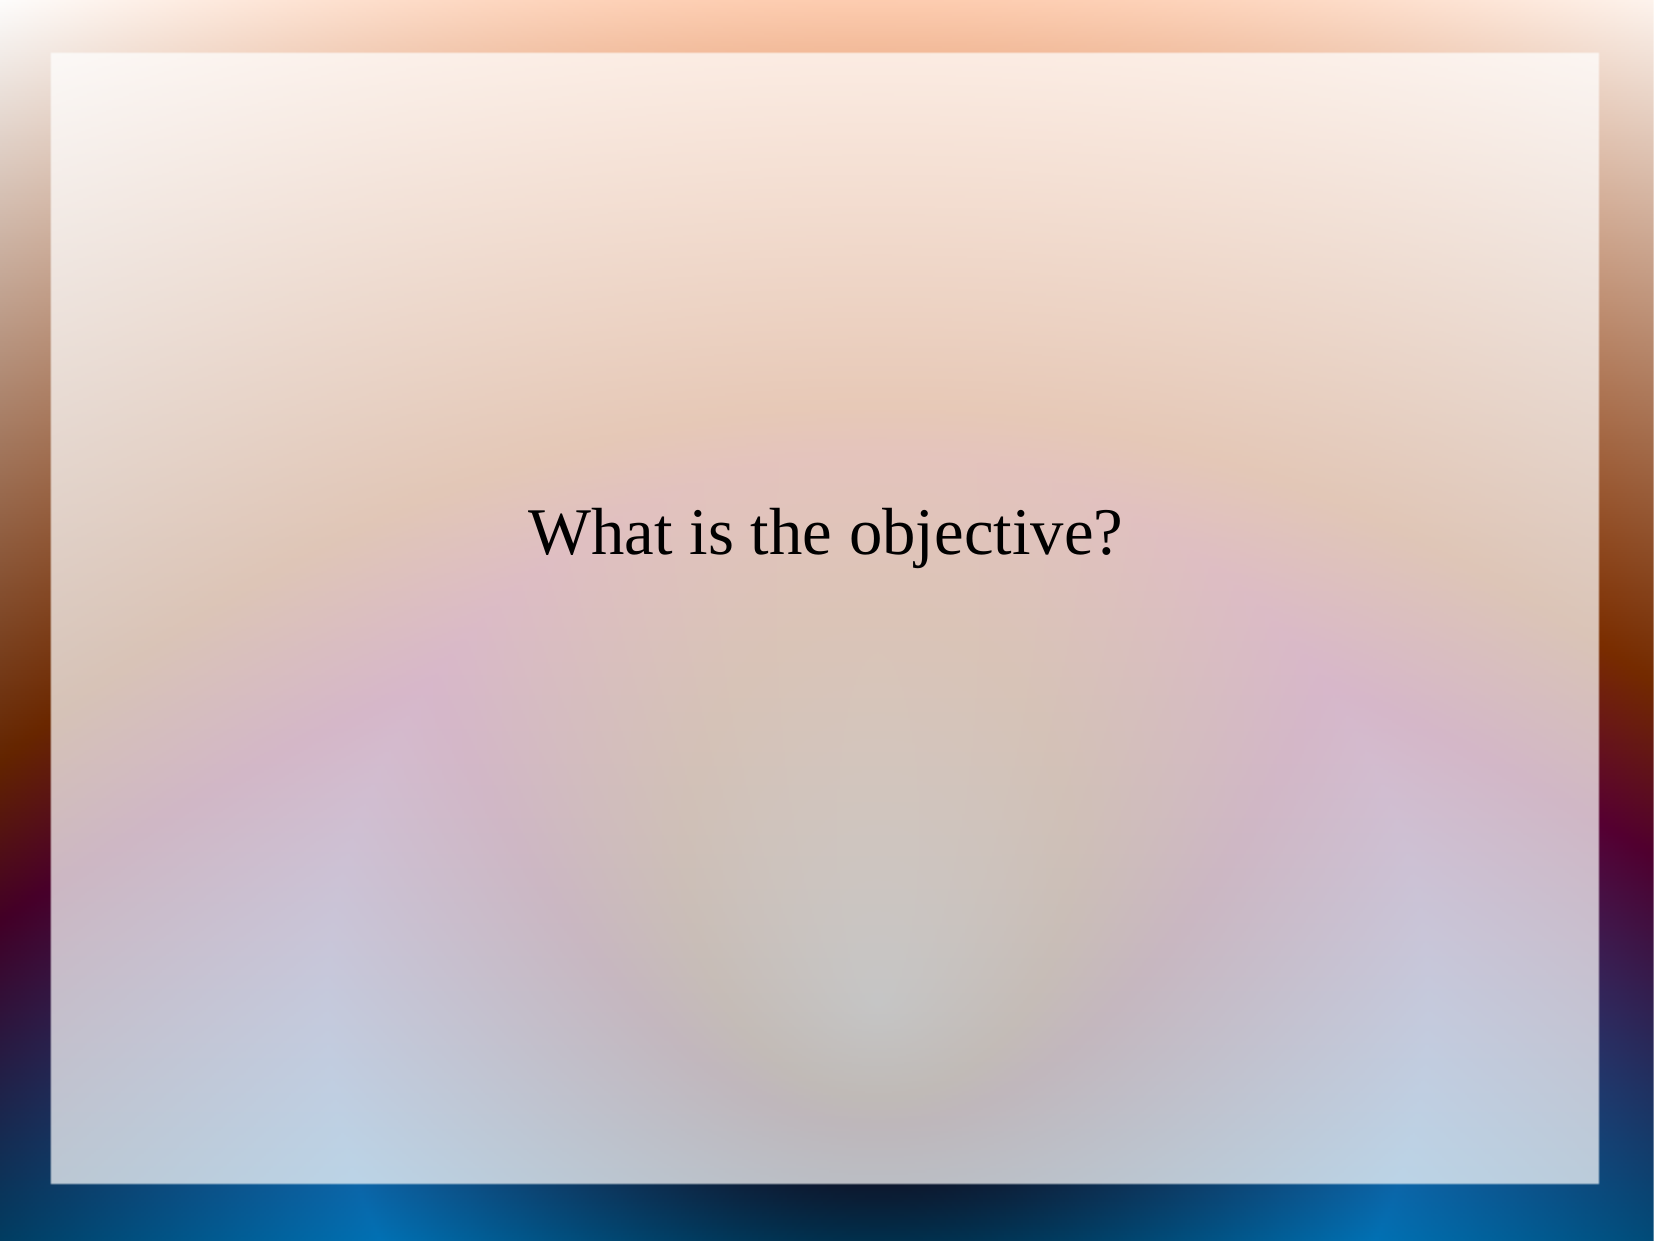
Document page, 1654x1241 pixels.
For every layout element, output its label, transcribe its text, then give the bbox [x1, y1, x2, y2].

picture [0, 0, 1654, 1241]
subtitle What is the objective? [82, 55, 1571, 1010]
